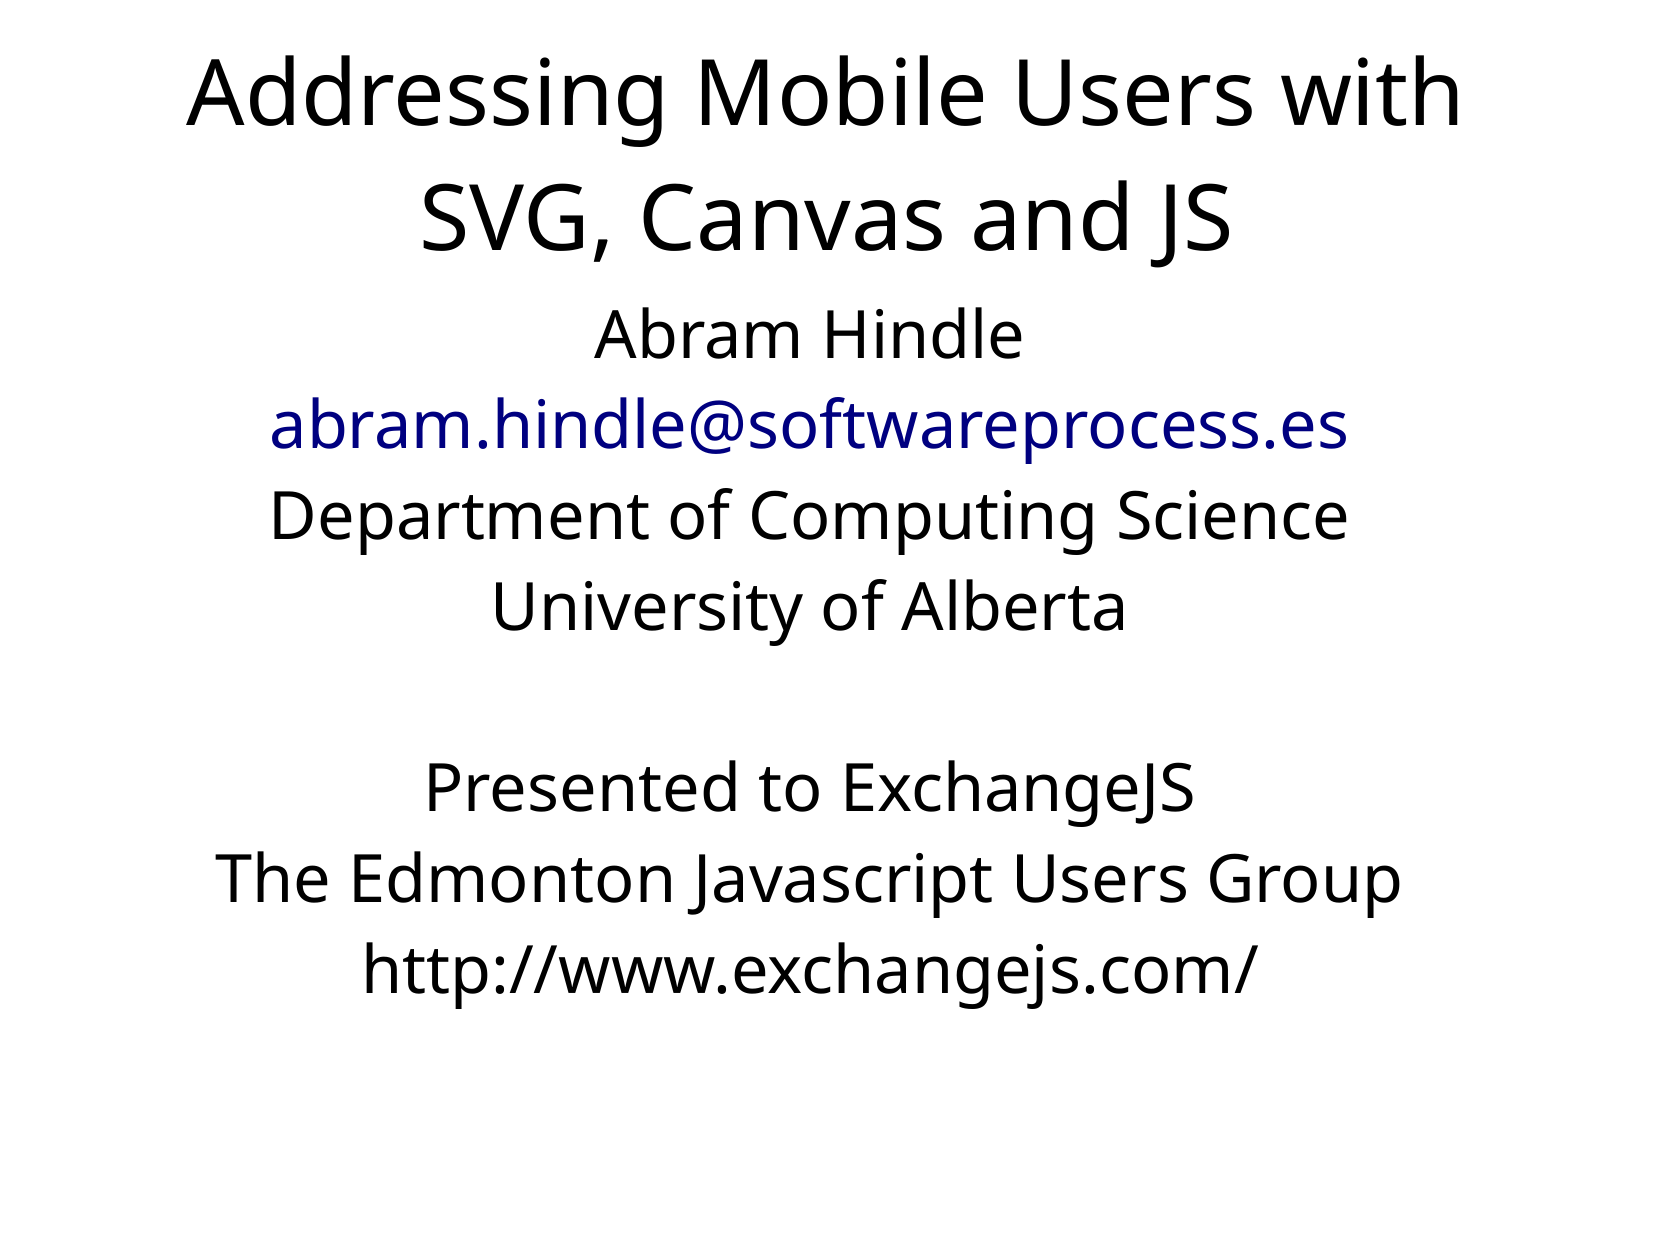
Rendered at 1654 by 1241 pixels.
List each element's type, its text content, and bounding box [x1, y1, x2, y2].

title Addressing Mobile Users with SVG, Canvas and JS [82, 49, 1571, 257]
subtitle Abram Hindle abram.hindle@softwareprocess.es Department of Computing Science University of Alberta Presented to ExchangeJS The Edmonton Javascript Users Group http://www.exchangejs.com/ [82, 290, 1538, 1010]
